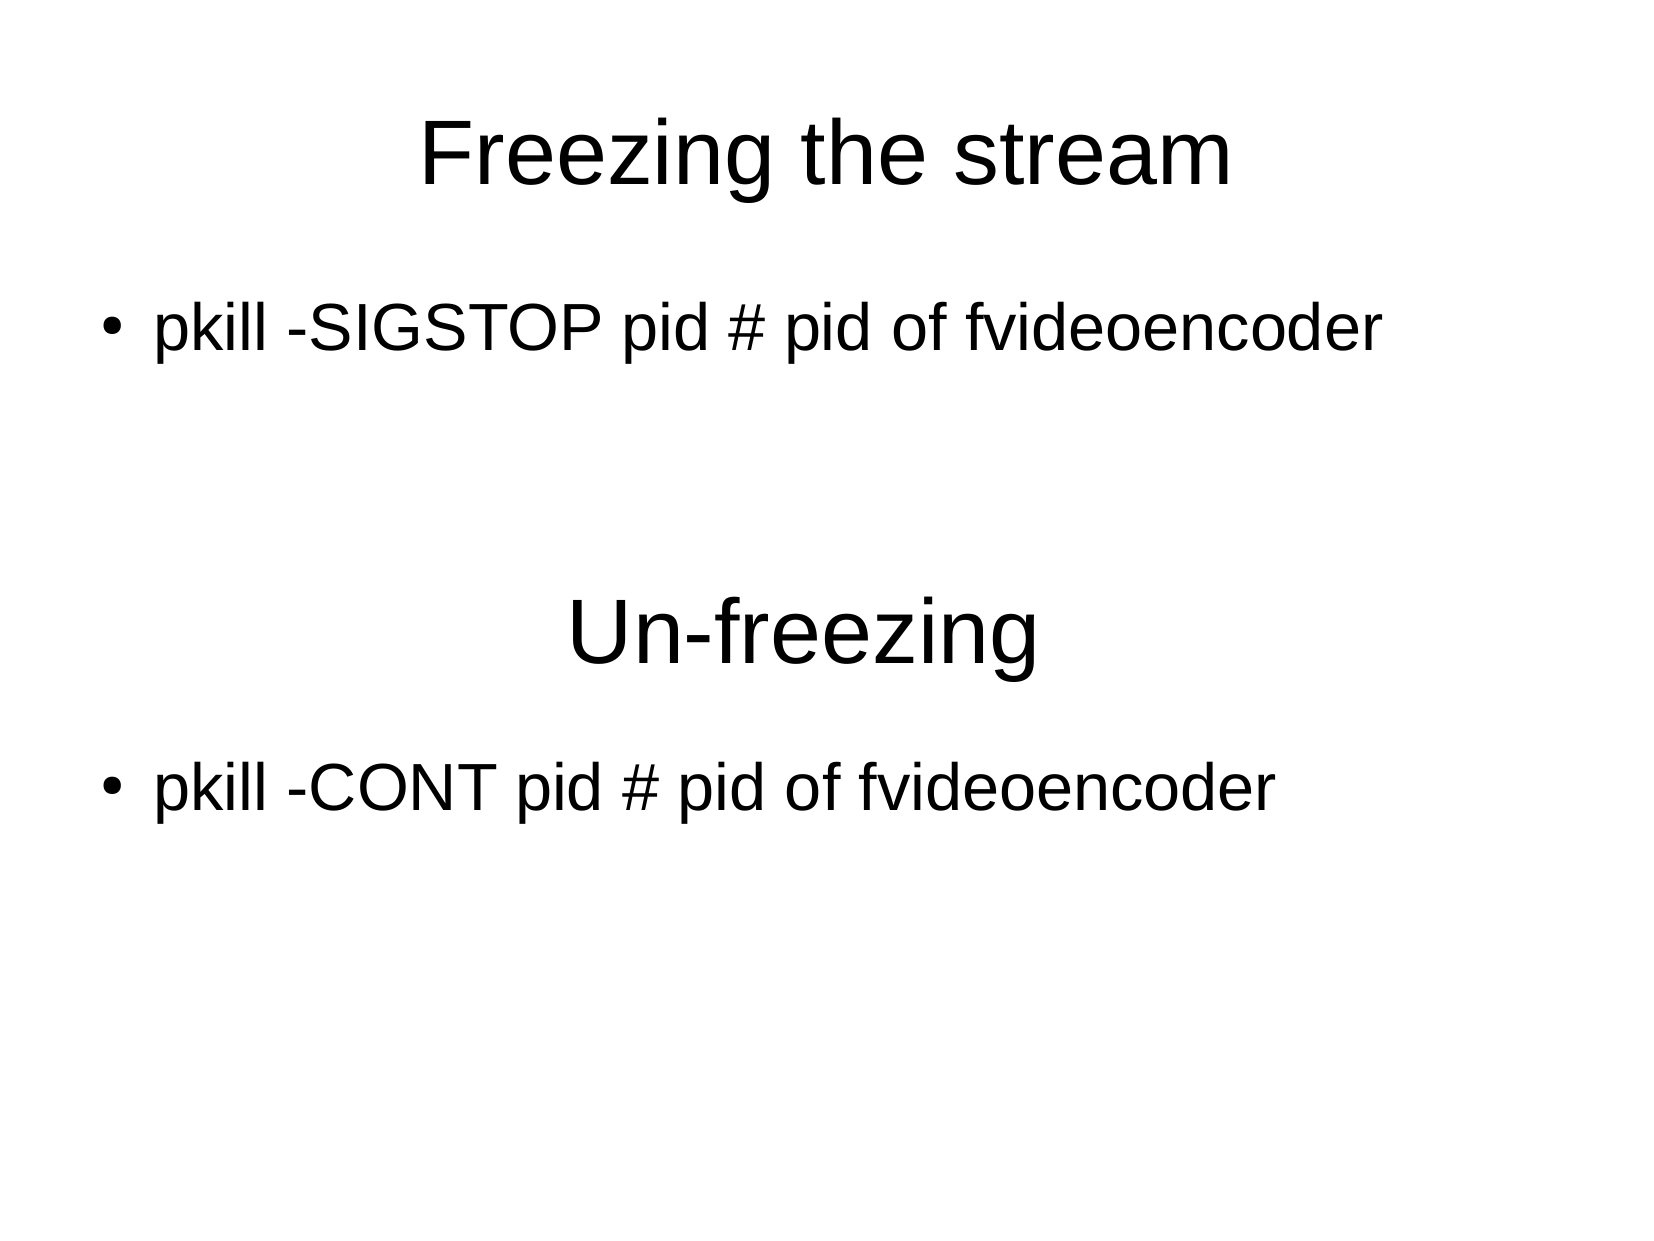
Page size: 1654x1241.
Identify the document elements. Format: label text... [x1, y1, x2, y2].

title Freezing the stream [82, 49, 1571, 257]
title Un-freezing [60, 527, 1549, 736]
list pkill -SIGSTOP pid # pid of fvideoencoder [82, 290, 1571, 1010]
text_box pkill -CONT pid # pid of fvideoencoder [82, 750, 1418, 841]
